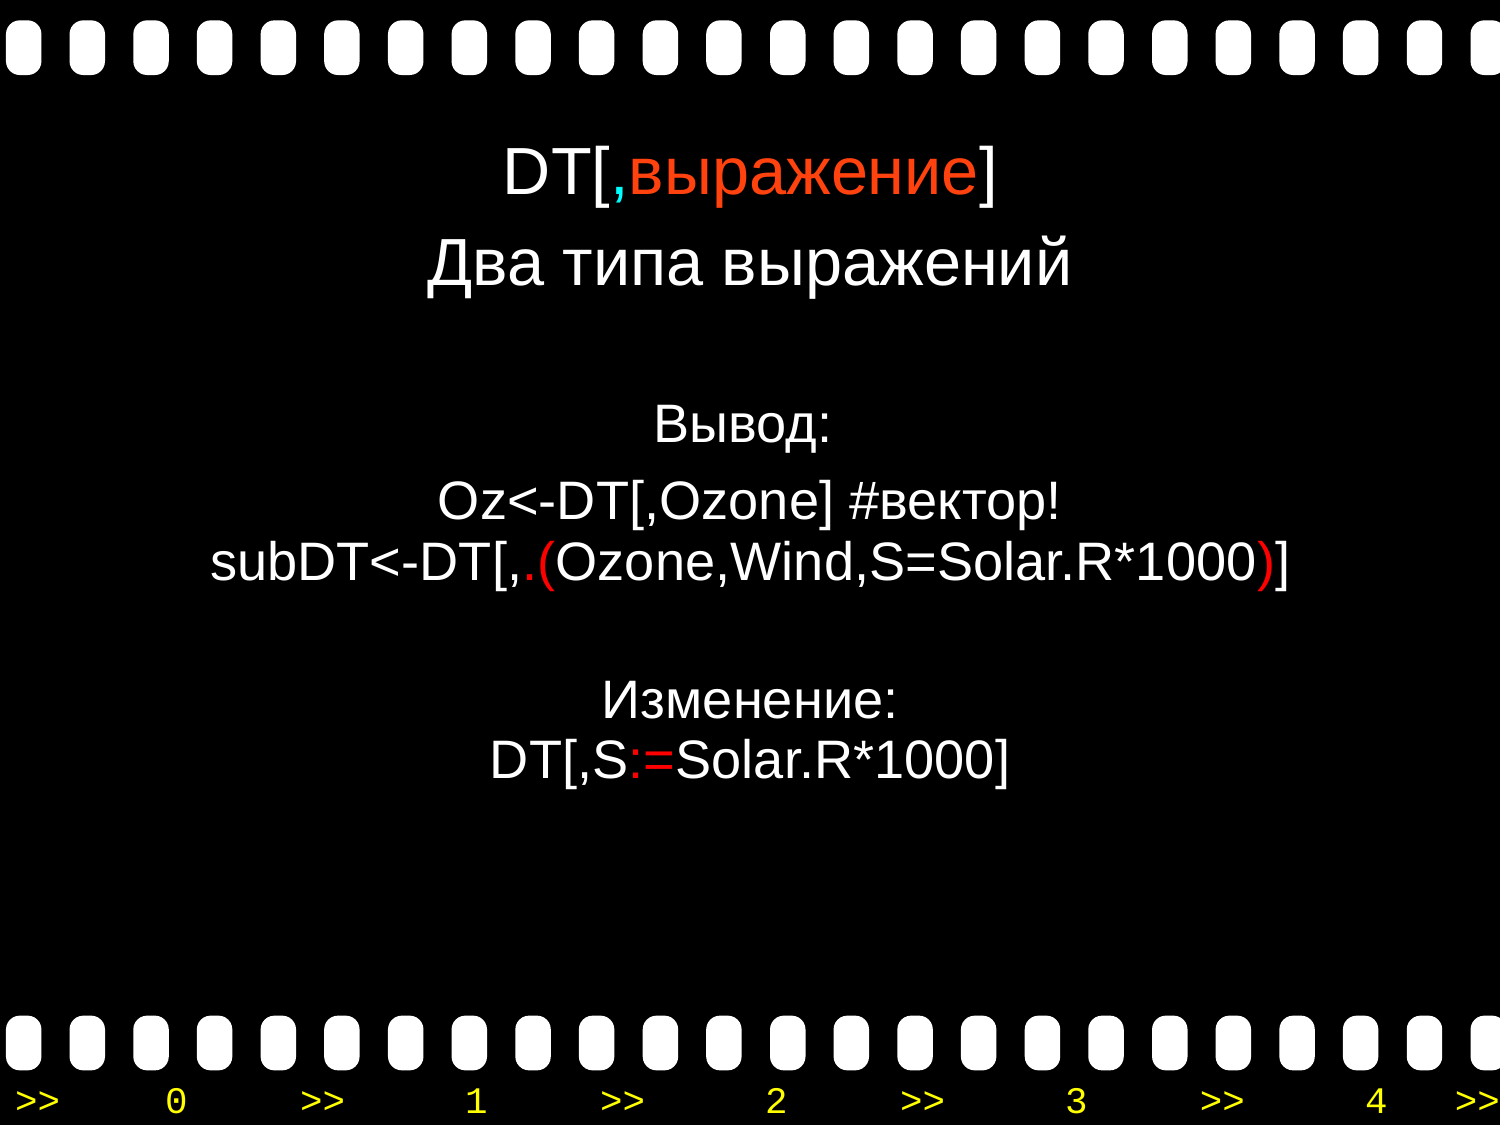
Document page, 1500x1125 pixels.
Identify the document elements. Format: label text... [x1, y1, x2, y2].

subtitle DT[,выражение] Два типа выражений Вывод: Oz<-DT[,Ozone] #вектор! subDT<-DT[,.(Ozone,Wind,S=Solar.R*1000)] Изменение: DT[,S:=Solar.R*1000] [112, 88, 1388, 1004]
